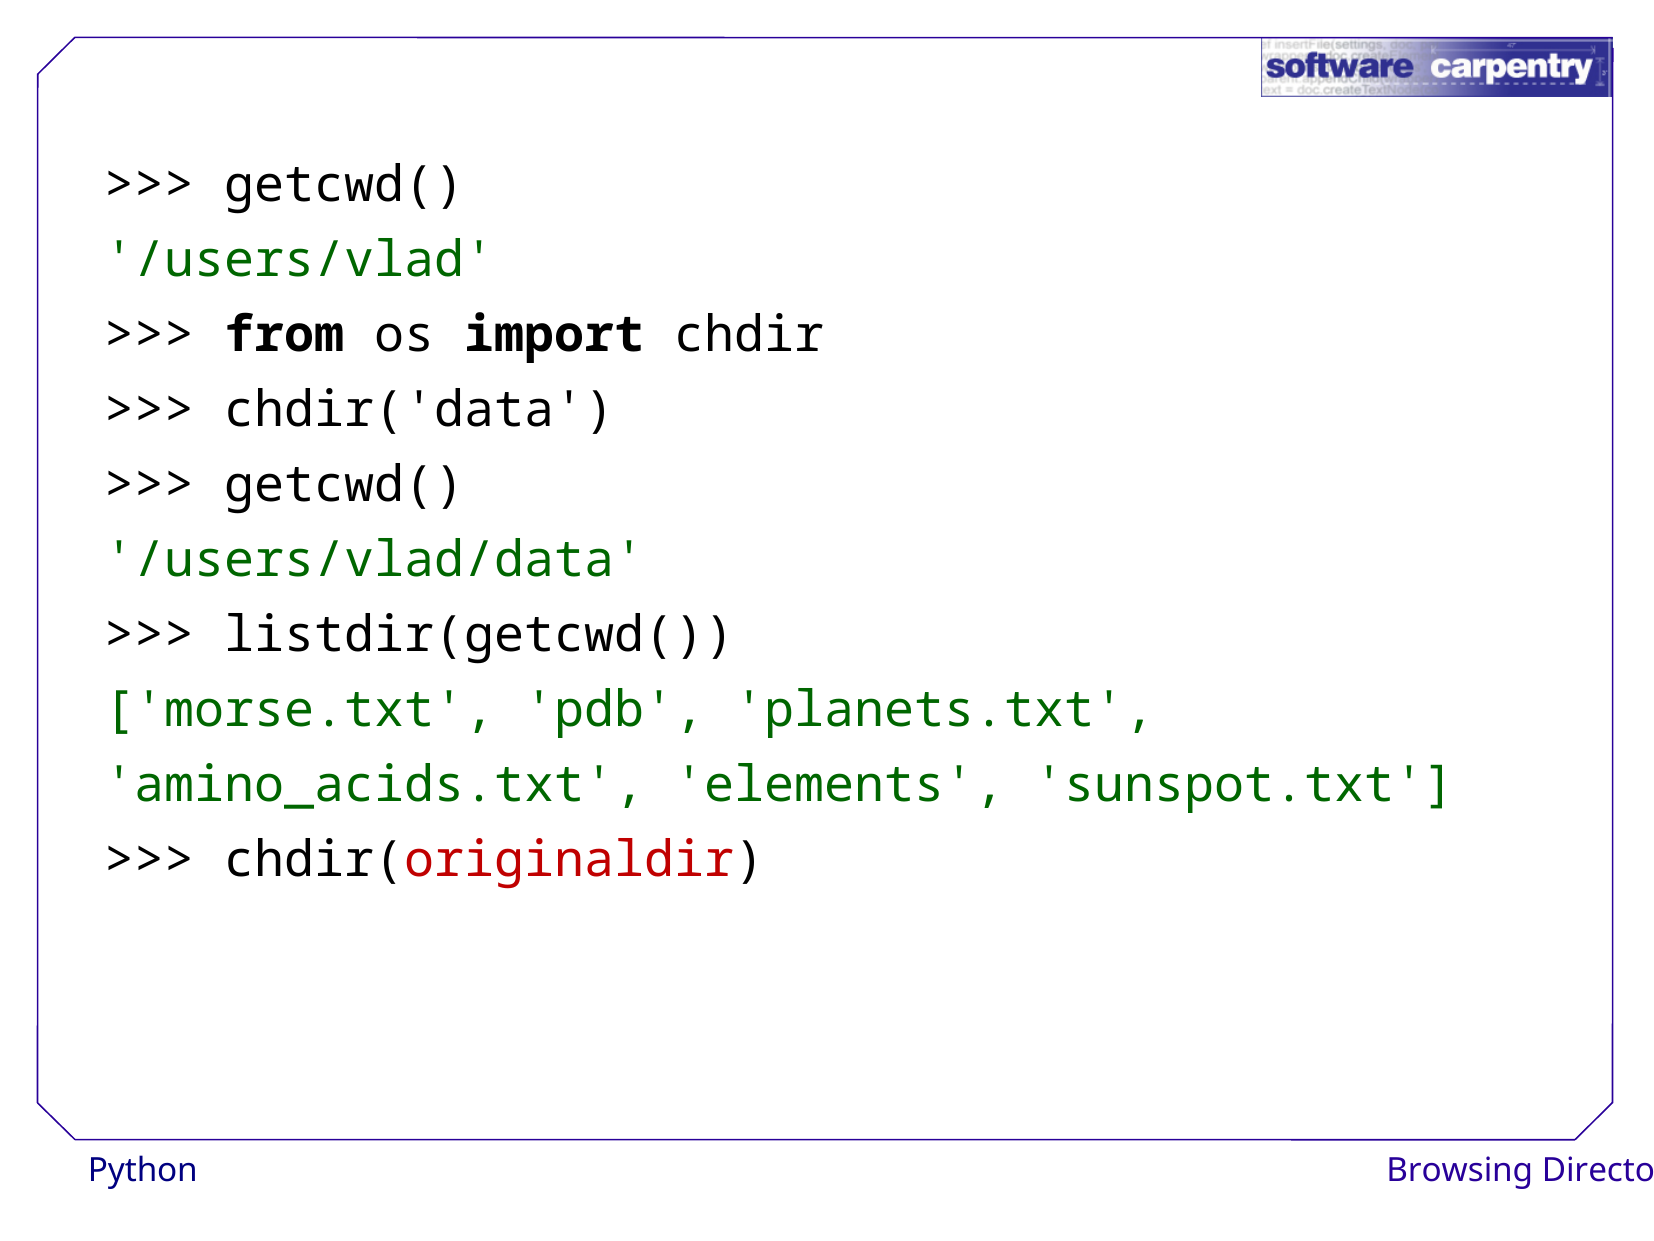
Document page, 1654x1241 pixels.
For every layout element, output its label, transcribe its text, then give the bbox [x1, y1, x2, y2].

text_box >>> getcwd() '/users/vlad' >>> from os import chdir >>> chdir('data') >>> getcwd() '/users/vlad/data' >>> listdir(getcwd()) ['morse.txt', 'pdb', 'planets.txt', 'amino_acids.txt', 'elements', 'sunspot.txt'] >>> chdir(originaldir) [89, 128, 1512, 1037]
picture [1261, 39, 1613, 97]
